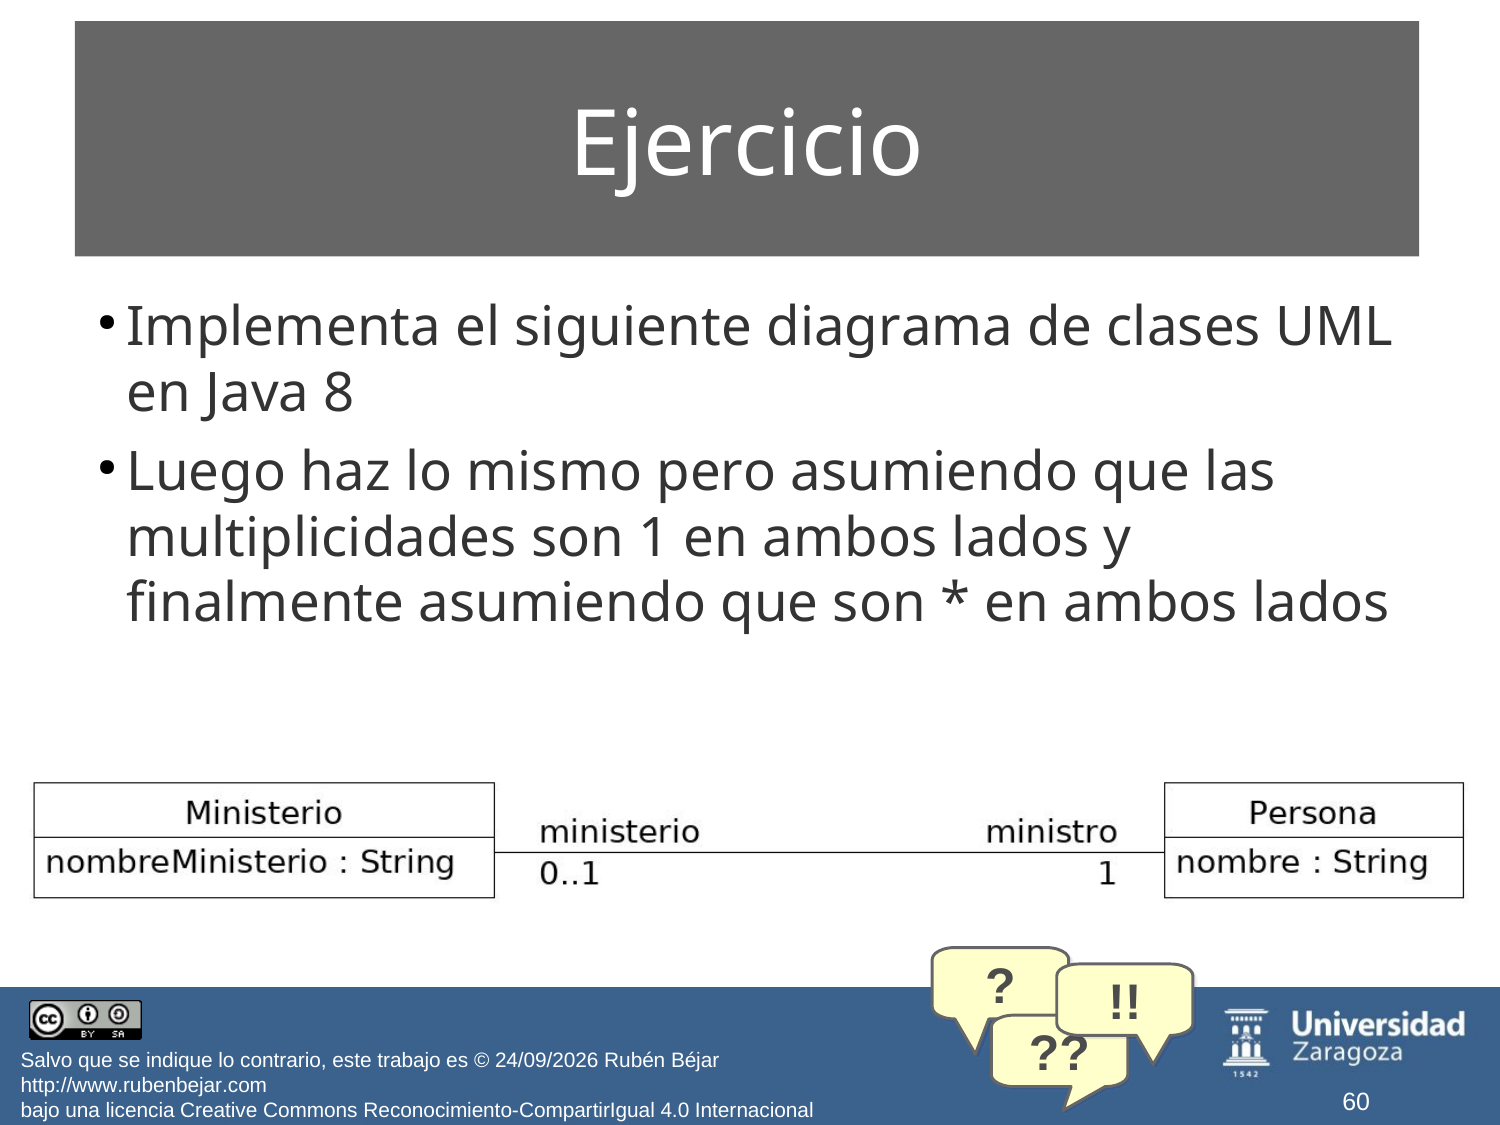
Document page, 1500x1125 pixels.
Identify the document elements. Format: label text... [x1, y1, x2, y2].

text_box ? [932, 947, 1069, 1055]
picture [29, 773, 1471, 910]
text_box ?? [991, 1015, 1128, 1111]
text_box !! [1056, 963, 1193, 1065]
list Implementa el siguiente diagrama de clases UML en Java 8 Luego haz lo mismo pero asumiendo que las multiplicidades son 1 en ambos lados y finalmente asumiendo que son * en ambos lados [82, 283, 1418, 697]
picture [0, 987, 1500, 1125]
title Ejercicio [74, 21, 1420, 257]
